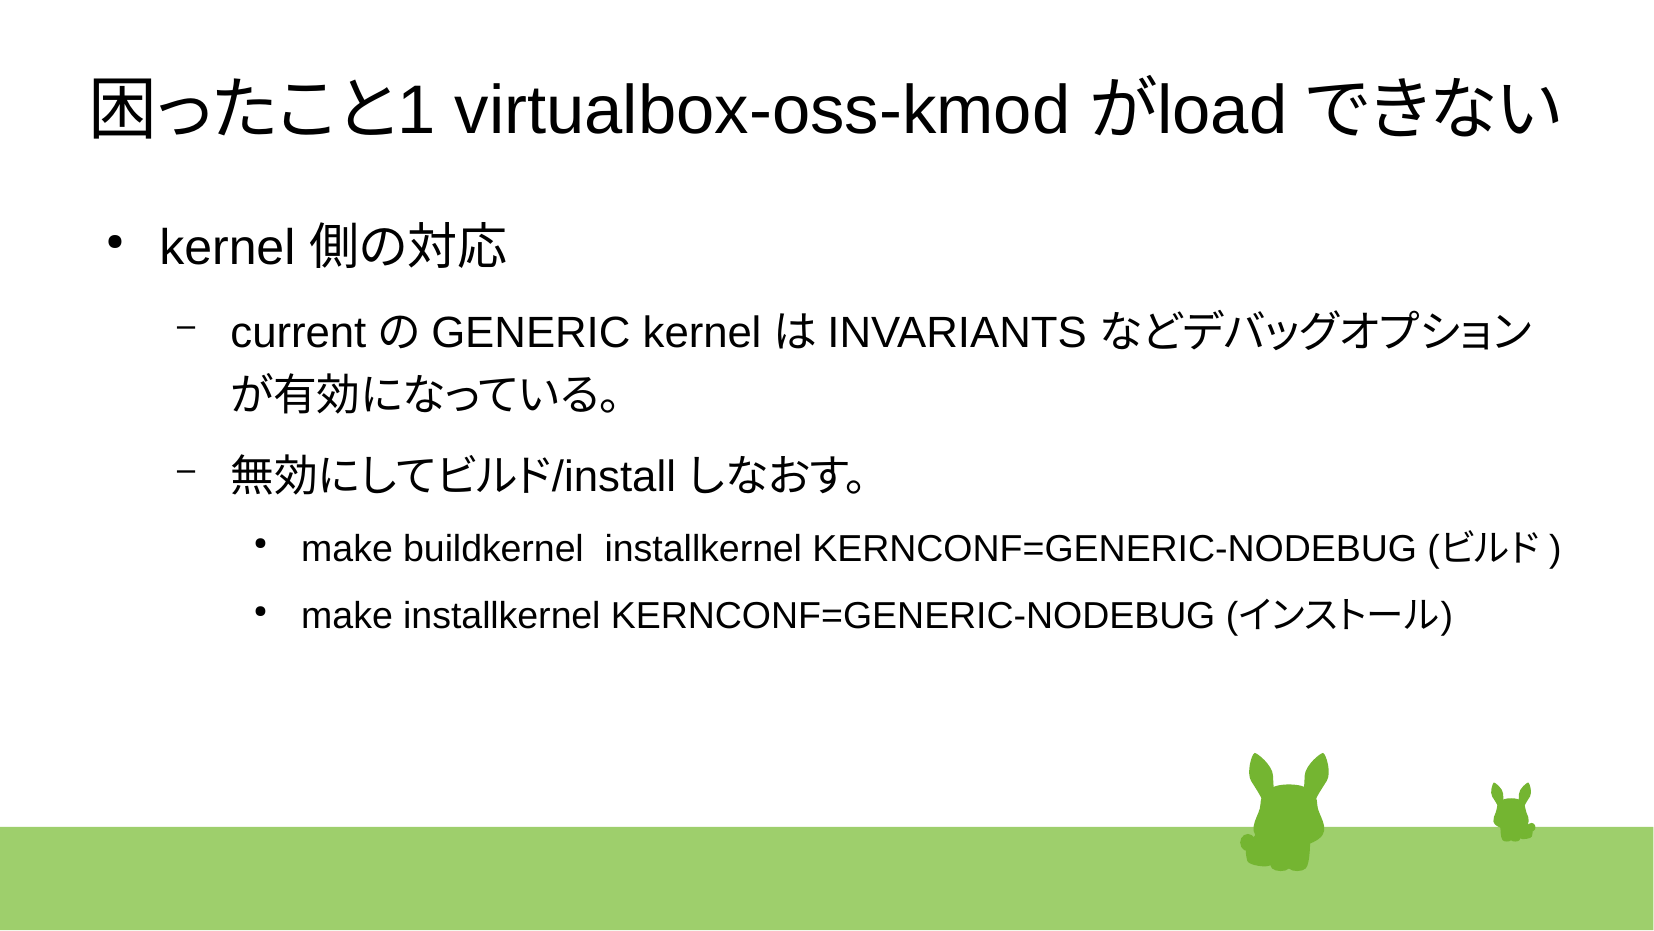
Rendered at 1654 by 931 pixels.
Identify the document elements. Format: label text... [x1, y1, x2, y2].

list kernel 側の対応 current の GENERIC kernel は INVARIANTS などデバッグオプションが有効になっている。 無効にしてビルド/install しなおす。 make buildkernel installkernel KERNCONF=GENERIC-NODEBUG (ビルド ) make installkernel KERNCONF=GENERIC-NODEBUG (インストール) [88, 206, 1565, 739]
title 困ったこと1 virtualbox-oss-kmod がload できない [88, 29, 1565, 178]
